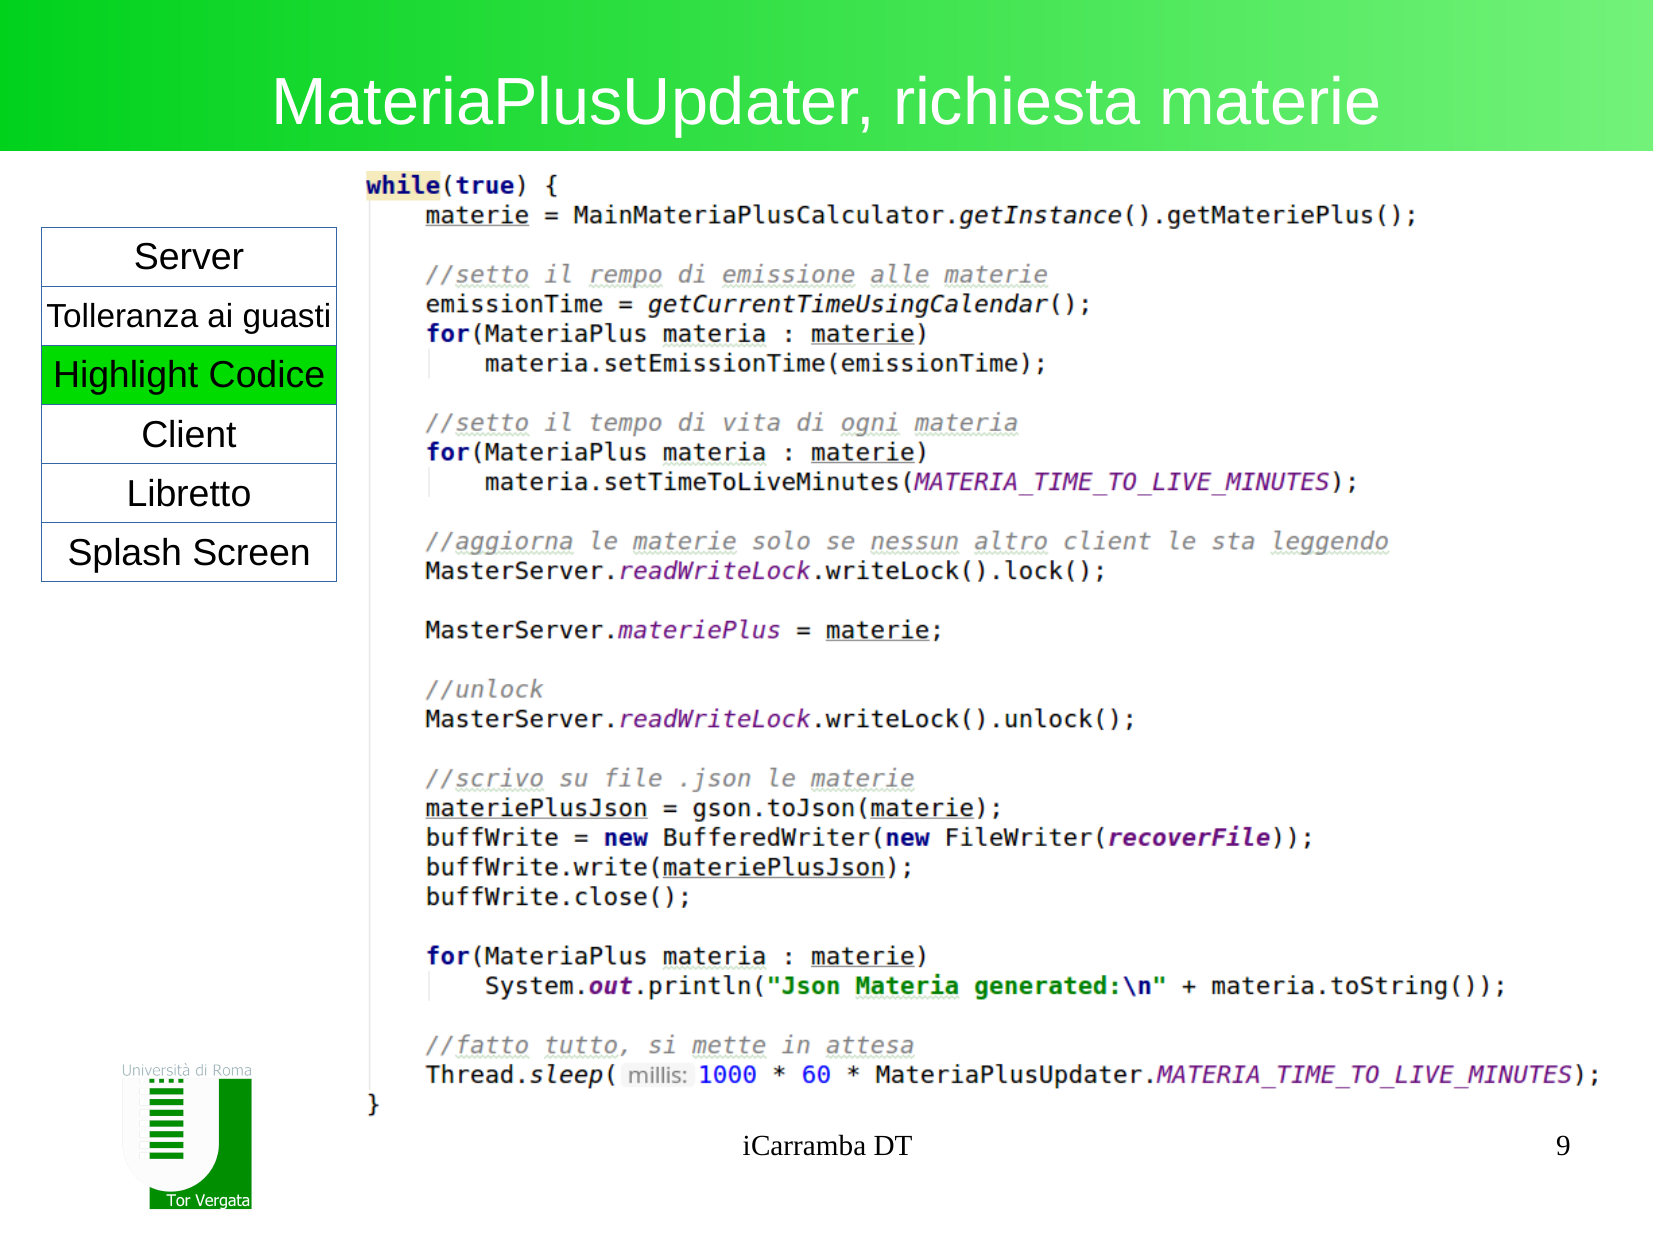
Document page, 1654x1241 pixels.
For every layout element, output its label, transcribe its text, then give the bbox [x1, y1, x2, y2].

picture [357, 171, 1628, 1133]
text_box Libretto [41, 463, 337, 522]
text_box Server [41, 227, 337, 286]
text_box Tolleranza ai guasti [41, 286, 337, 345]
text_box Highlight Codice [41, 345, 337, 404]
title MateriaPlusUpdater, richiesta materie [82, 49, 1571, 155]
text_box Client [41, 404, 337, 463]
text_box Splash Screen [41, 522, 337, 582]
picture [120, 1061, 256, 1215]
